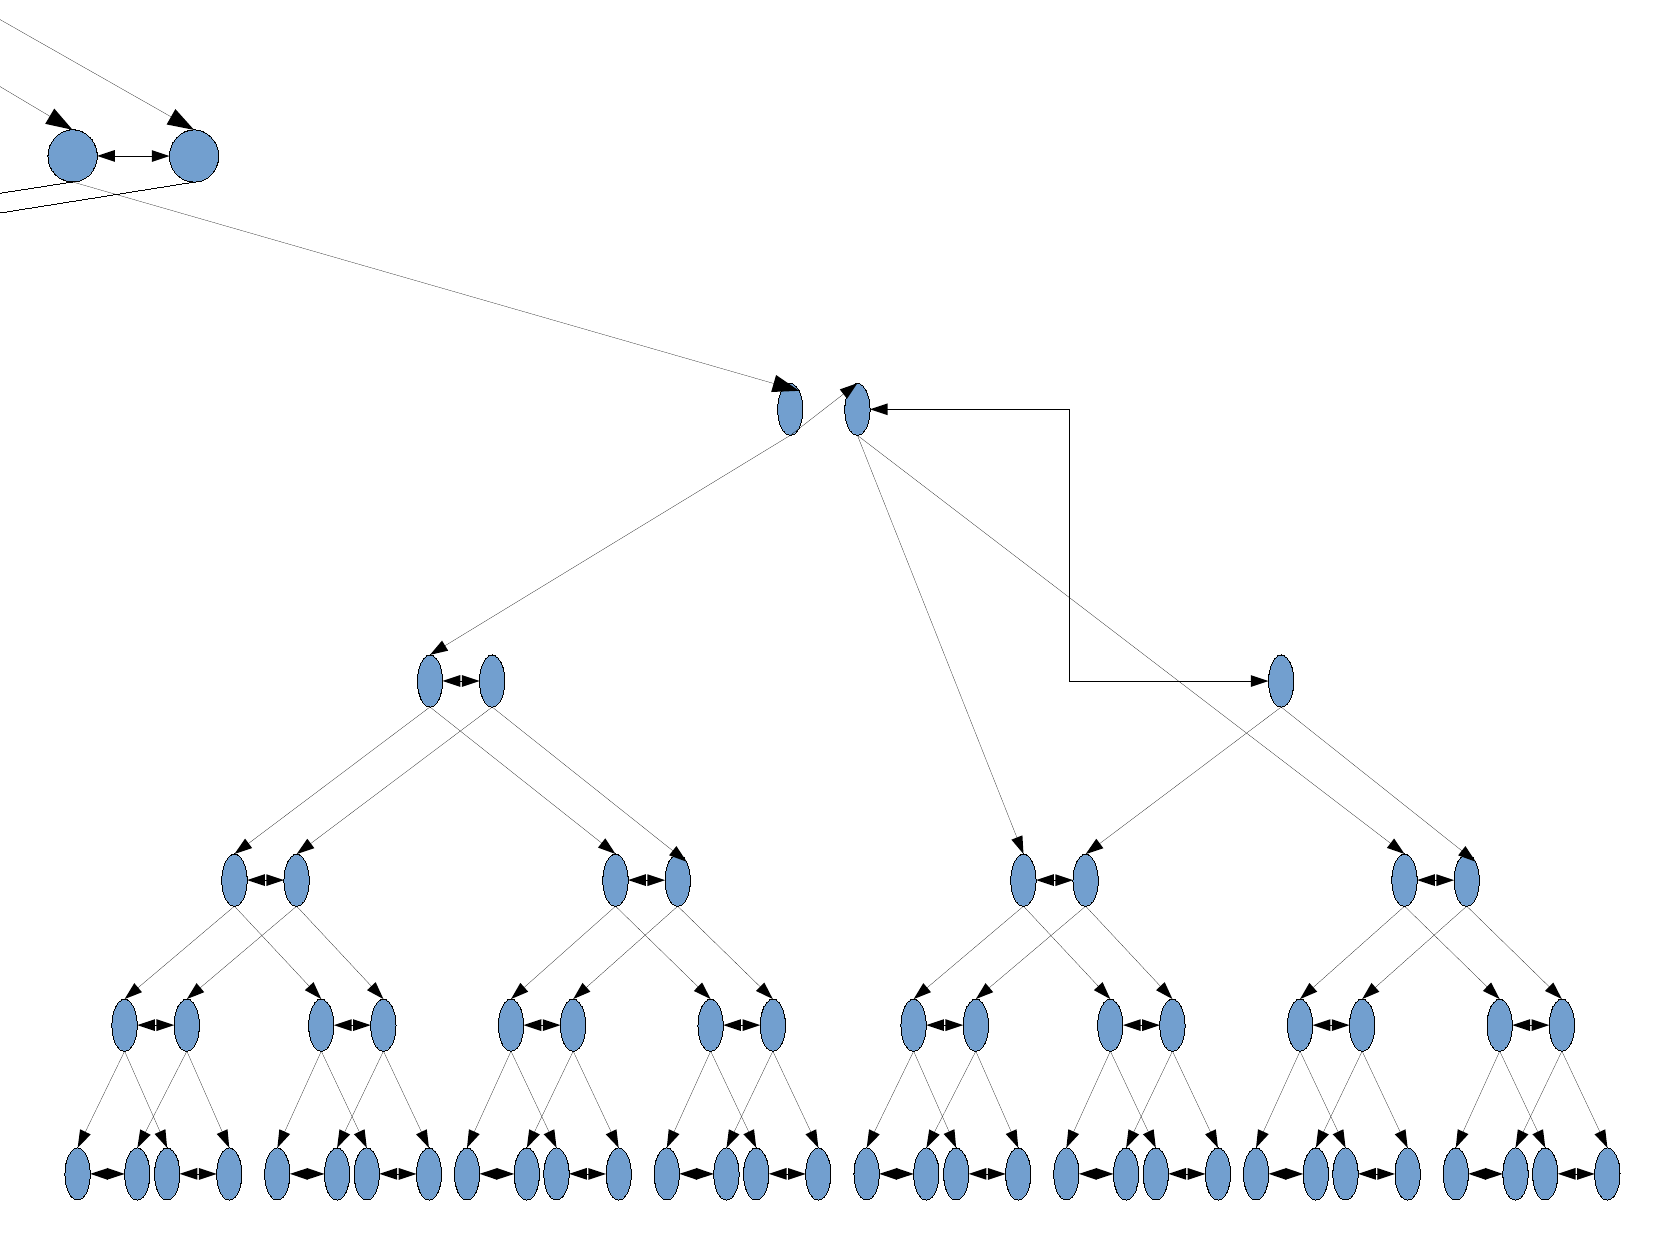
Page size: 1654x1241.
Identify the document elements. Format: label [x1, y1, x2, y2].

text_box [1594, 1147, 1621, 1201]
text_box [1487, 999, 1513, 1052]
text_box [216, 1147, 242, 1201]
text_box [1053, 1147, 1079, 1200]
text_box [308, 999, 334, 1052]
text_box [324, 1147, 350, 1201]
text_box [1454, 857, 1480, 906]
text_box [602, 854, 629, 906]
text_box [1549, 999, 1575, 1051]
text_box [790, 383, 799, 390]
text_box [1532, 1148, 1558, 1200]
text_box [1243, 1147, 1269, 1200]
text_box [654, 1147, 680, 1200]
text_box [1391, 854, 1418, 906]
text_box [943, 1148, 969, 1200]
text_box [900, 999, 927, 1052]
text_box [665, 857, 691, 906]
text_box [417, 655, 443, 707]
text_box [47, 129, 98, 182]
text_box [111, 999, 138, 1052]
text_box [543, 1147, 570, 1200]
text_box [354, 1147, 380, 1200]
text_box [221, 854, 248, 906]
text_box [606, 1147, 632, 1201]
text_box [963, 999, 989, 1052]
text_box [1287, 999, 1313, 1051]
text_box [1268, 654, 1294, 707]
text_box [1332, 1147, 1359, 1200]
text_box [416, 1147, 442, 1201]
text_box [1395, 1147, 1421, 1201]
text_box [1502, 1147, 1529, 1201]
text_box [1010, 854, 1037, 906]
text_box [1005, 1148, 1031, 1201]
text_box [283, 854, 310, 906]
text_box [853, 1147, 880, 1200]
text_box [454, 1147, 480, 1200]
text_box [169, 129, 219, 183]
text_box [1113, 1147, 1139, 1201]
text_box [154, 1148, 180, 1200]
text_box [1159, 999, 1186, 1052]
text_box [498, 999, 524, 1051]
text_box [479, 654, 505, 707]
text_box [1349, 999, 1375, 1052]
text_box [913, 1147, 939, 1201]
text_box [1097, 999, 1123, 1052]
text_box [697, 999, 724, 1052]
text_box [713, 1147, 740, 1201]
text_box [264, 1147, 290, 1200]
text_box [1143, 1147, 1169, 1200]
text_box [370, 999, 397, 1052]
text_box [1205, 1148, 1231, 1201]
text_box [844, 383, 871, 436]
text_box [760, 999, 786, 1051]
text_box [560, 999, 586, 1052]
text_box [777, 391, 803, 435]
text_box [124, 1147, 150, 1201]
text_box [64, 1147, 91, 1200]
text_box [1072, 854, 1099, 906]
text_box [1443, 1148, 1469, 1200]
text_box [1303, 1148, 1329, 1201]
text_box [514, 1148, 540, 1201]
text_box [174, 999, 200, 1052]
text_box [743, 1148, 769, 1200]
text_box [805, 1147, 831, 1201]
